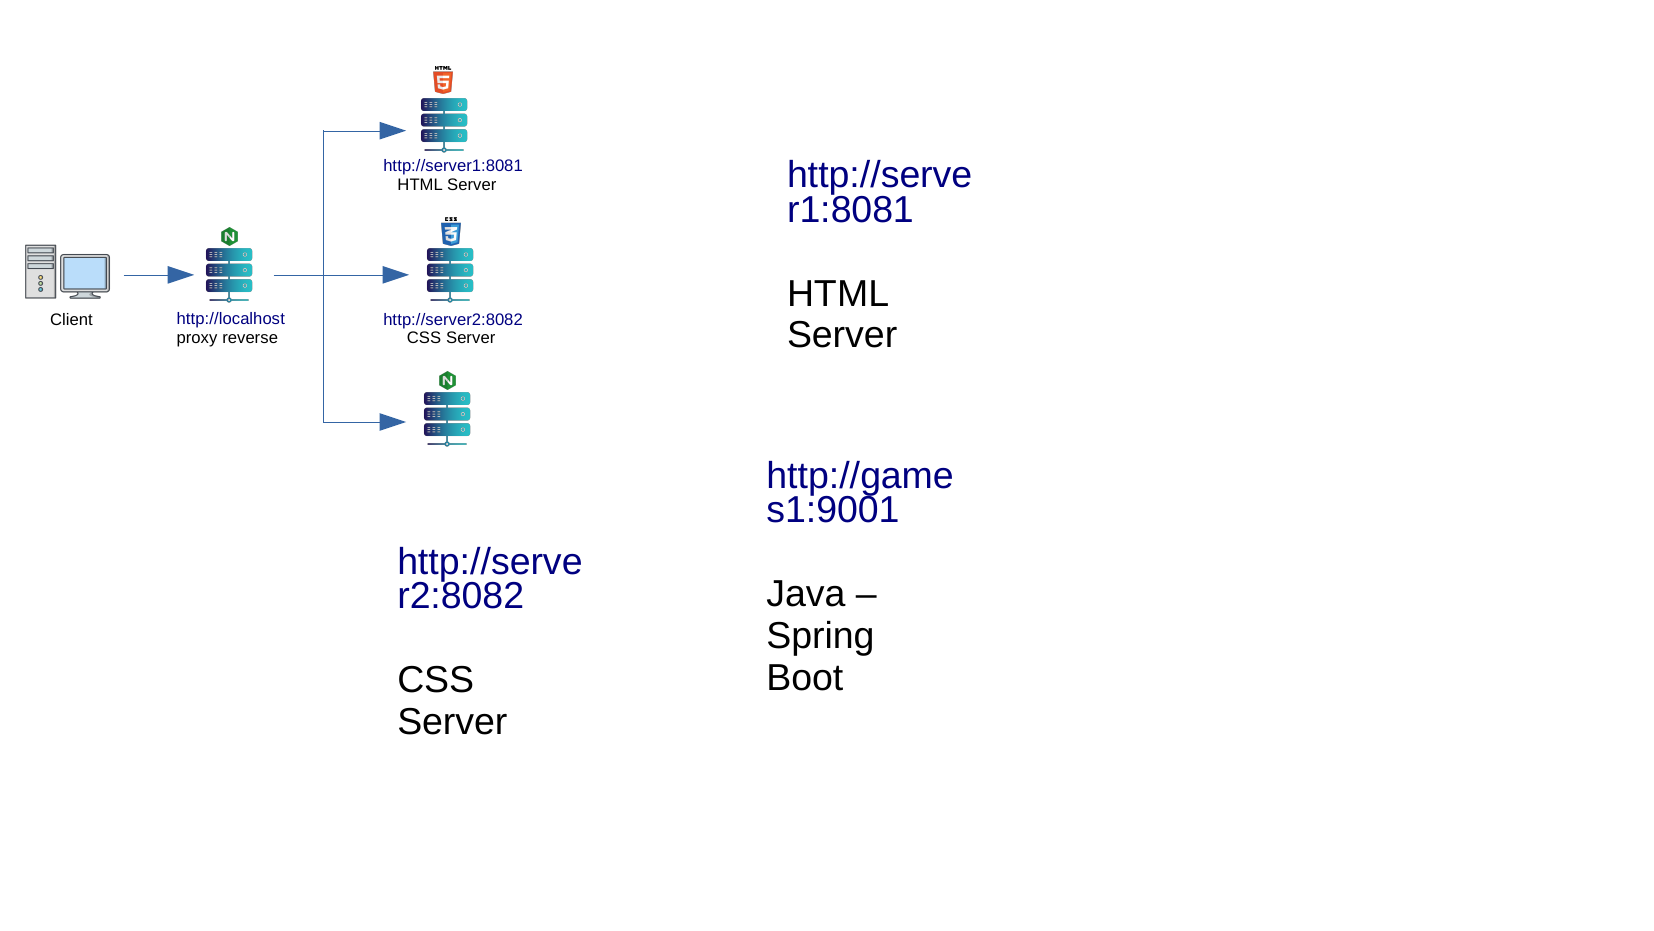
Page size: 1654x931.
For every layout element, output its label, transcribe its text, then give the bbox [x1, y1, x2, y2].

text_box http://server2:8082 CSS Server [368, 302, 544, 355]
text_box http://server2:8082 CSS Server [382, 532, 607, 789]
text_box http://server1:8081 HTML Server [772, 146, 996, 403]
picture [411, 371, 483, 455]
text_box Client [35, 302, 119, 343]
text_box http://server1:8081 HTML Server [368, 149, 544, 202]
text_box http://localhost proxy reverse [161, 302, 308, 374]
picture [193, 227, 265, 311]
picture [414, 215, 486, 302]
text_box http://games1:9001 Java – Spring Boot [751, 446, 973, 787]
picture [11, 215, 124, 328]
picture [408, 66, 480, 149]
